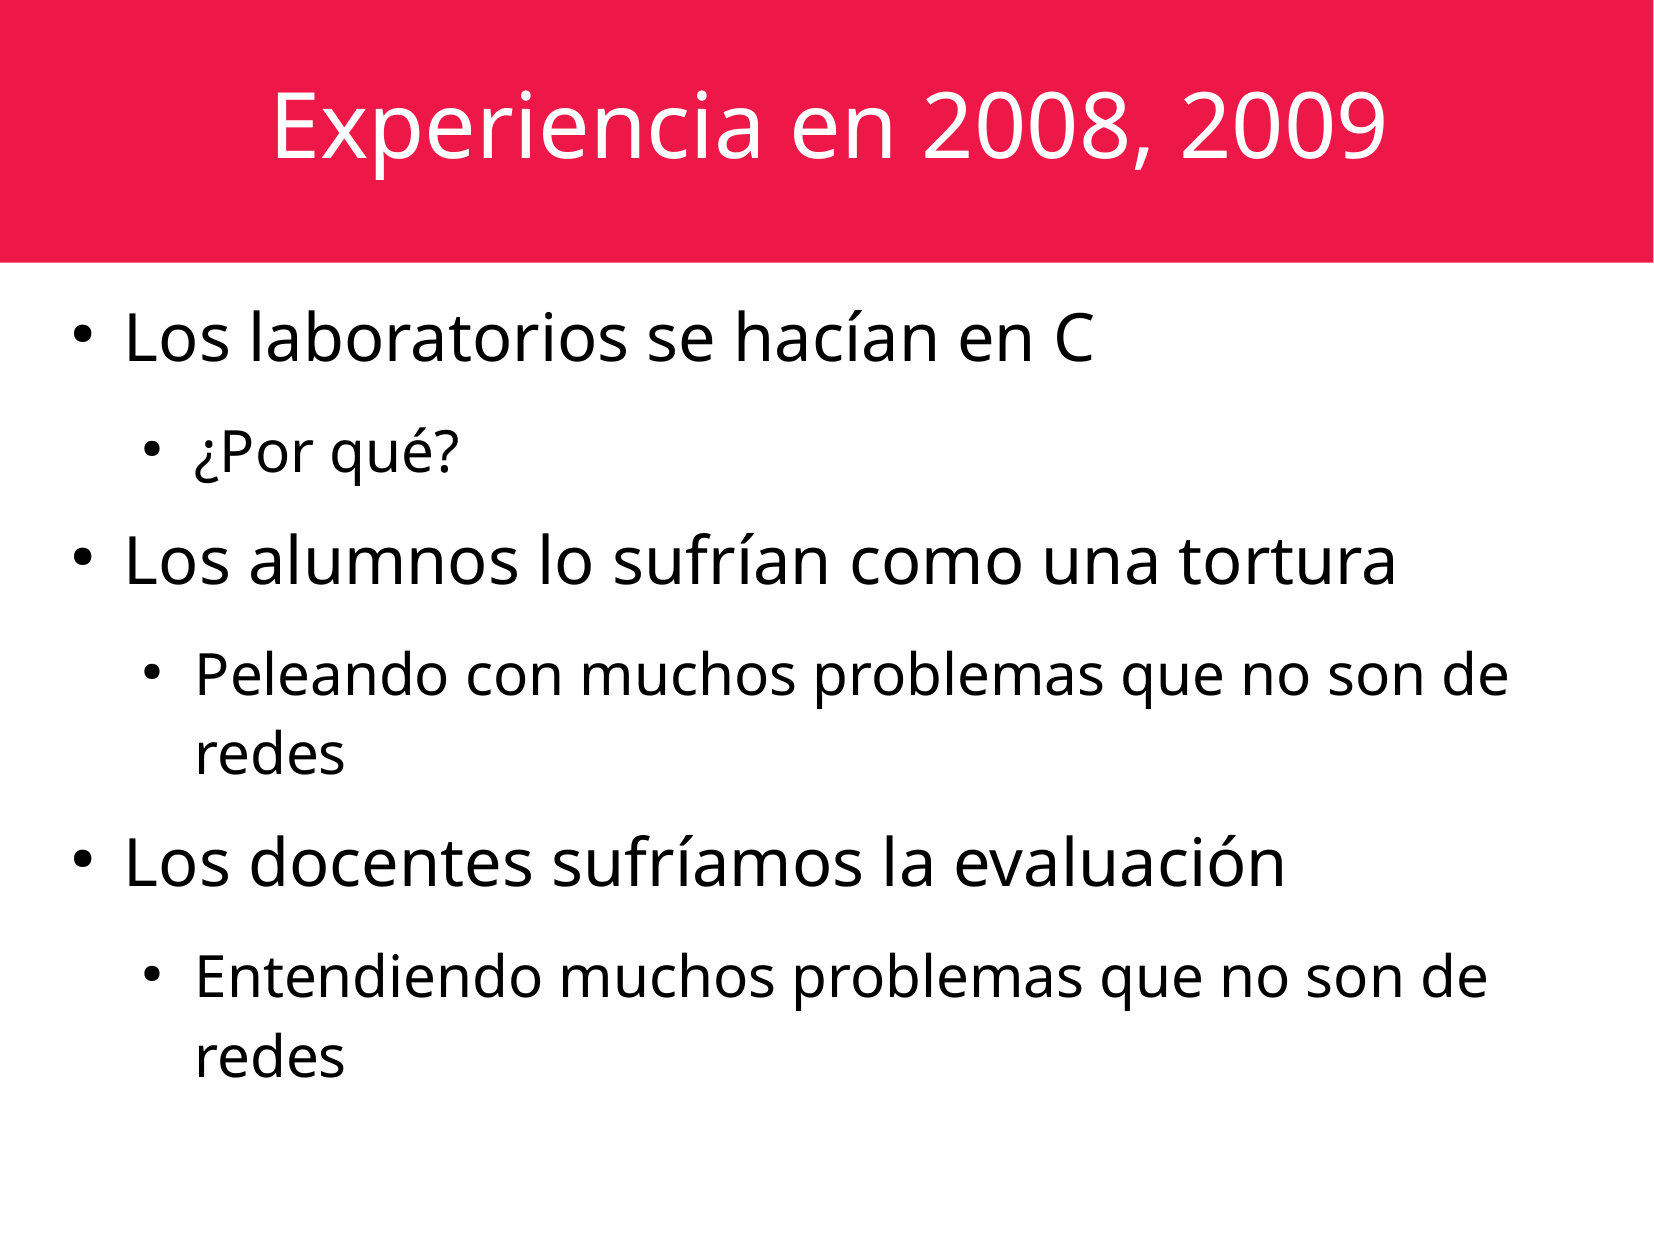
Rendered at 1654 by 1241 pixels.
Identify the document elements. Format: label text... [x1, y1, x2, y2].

title Experiencia en 2008, 2009 [47, 27, 1613, 220]
list Los laboratorios se hacían en C ¿Por qué? Los alumnos lo sufrían como una tortura Peleando con muchos problemas que no son de redes Los docentes sufríamos la evaluación Entendiendo muchos problemas que no son de redes [53, 290, 1613, 1109]
